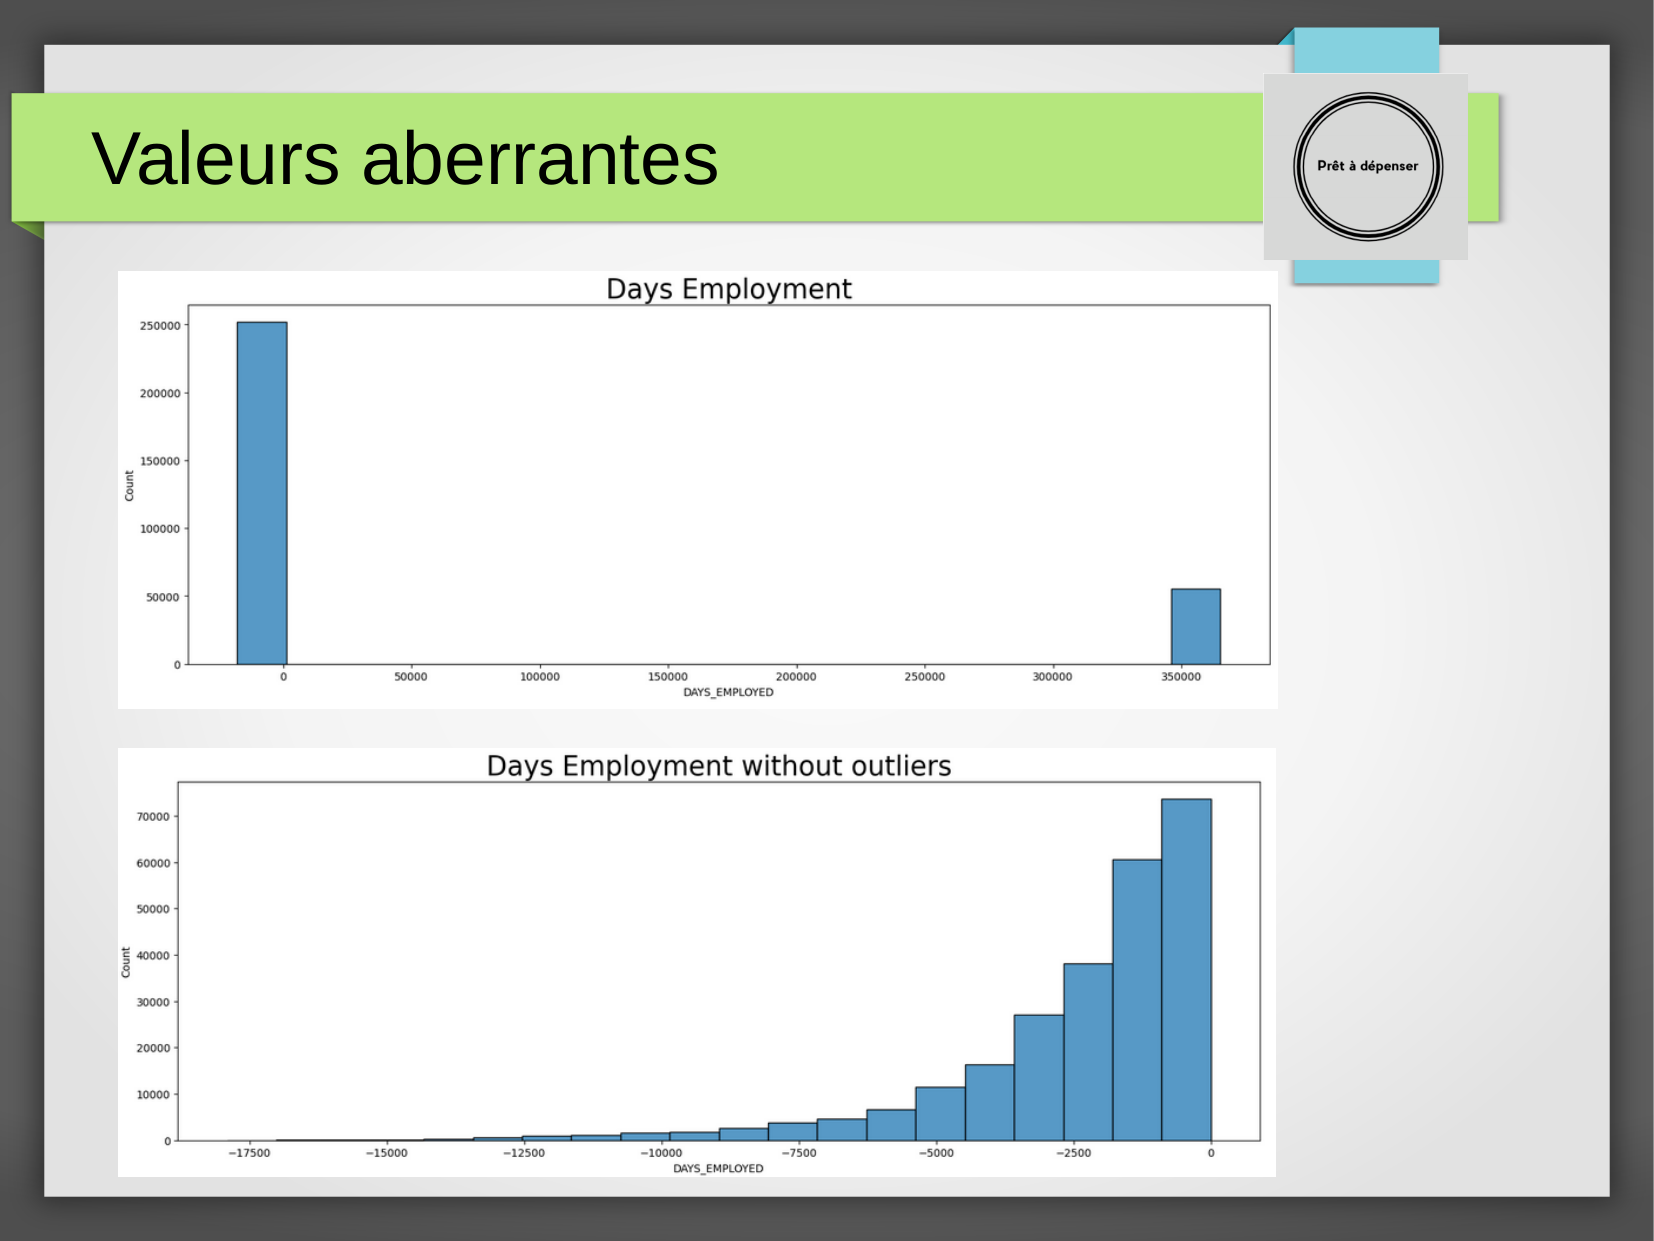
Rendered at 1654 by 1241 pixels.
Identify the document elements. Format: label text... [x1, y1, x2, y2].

title Valeurs aberrantes [70, 116, 1263, 201]
picture [0, 0, 1654, 1241]
